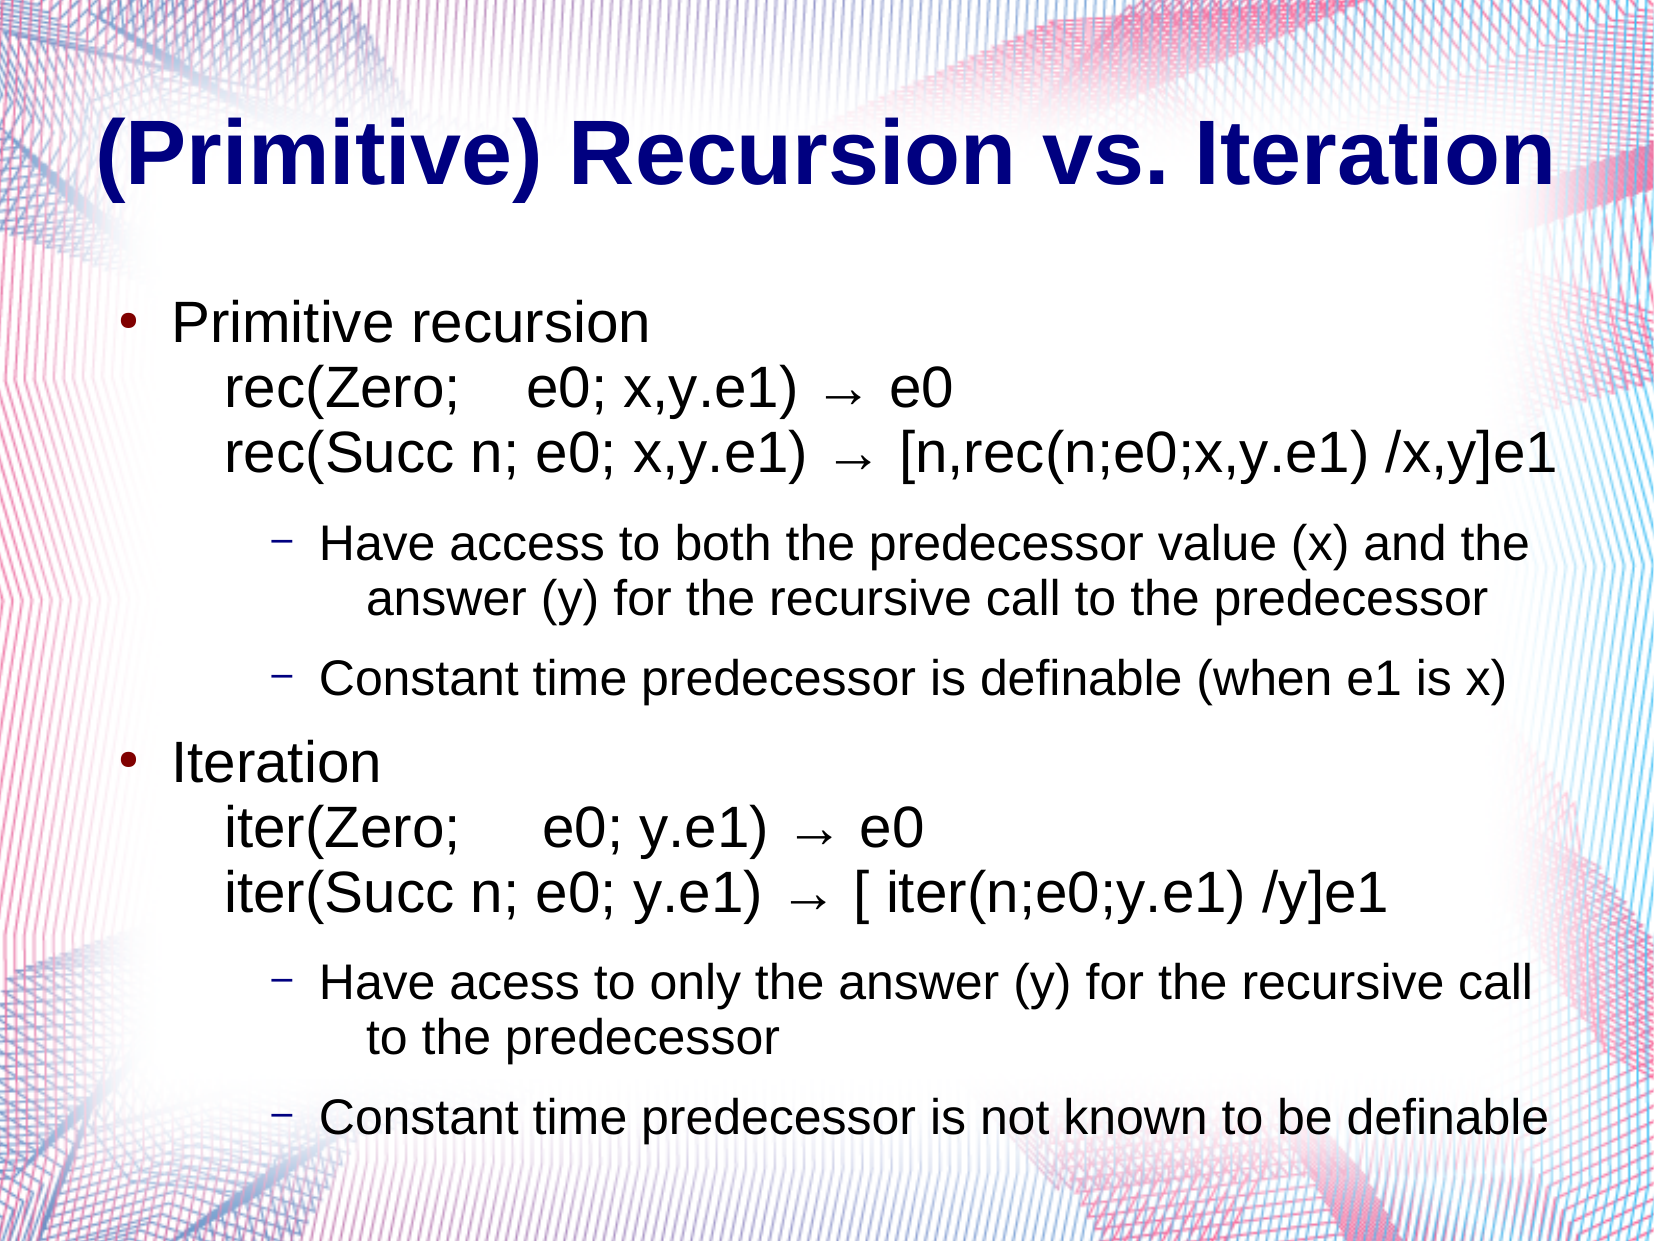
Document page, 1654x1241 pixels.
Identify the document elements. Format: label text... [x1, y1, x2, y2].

picture [0, 0, 1654, 1241]
list Primitive recursion rec(Zero; e0; x,y.e1) → e0 rec(Succ n; e0; x,y.e1) → [n,rec(n;e0;x,y.e1) /x,y]e1 Have access to both the predecessor value (x) and the answer (y) for the recursive call to the predecessor Constant time predecessor is definable (when e1 is x) Iteration iter(Zero; e0; y.e1) → e0 iter(Succ n; e0; y.e1) → [ iter(n;e0;y.e1) /y]e1 Have acess to only the answer (y) for the recursive call to the predecessor Constant time predecessor is not known to be definable [82, 290, 1571, 1145]
title (Primitive) Recursion vs. Iteration [82, 49, 1571, 257]
